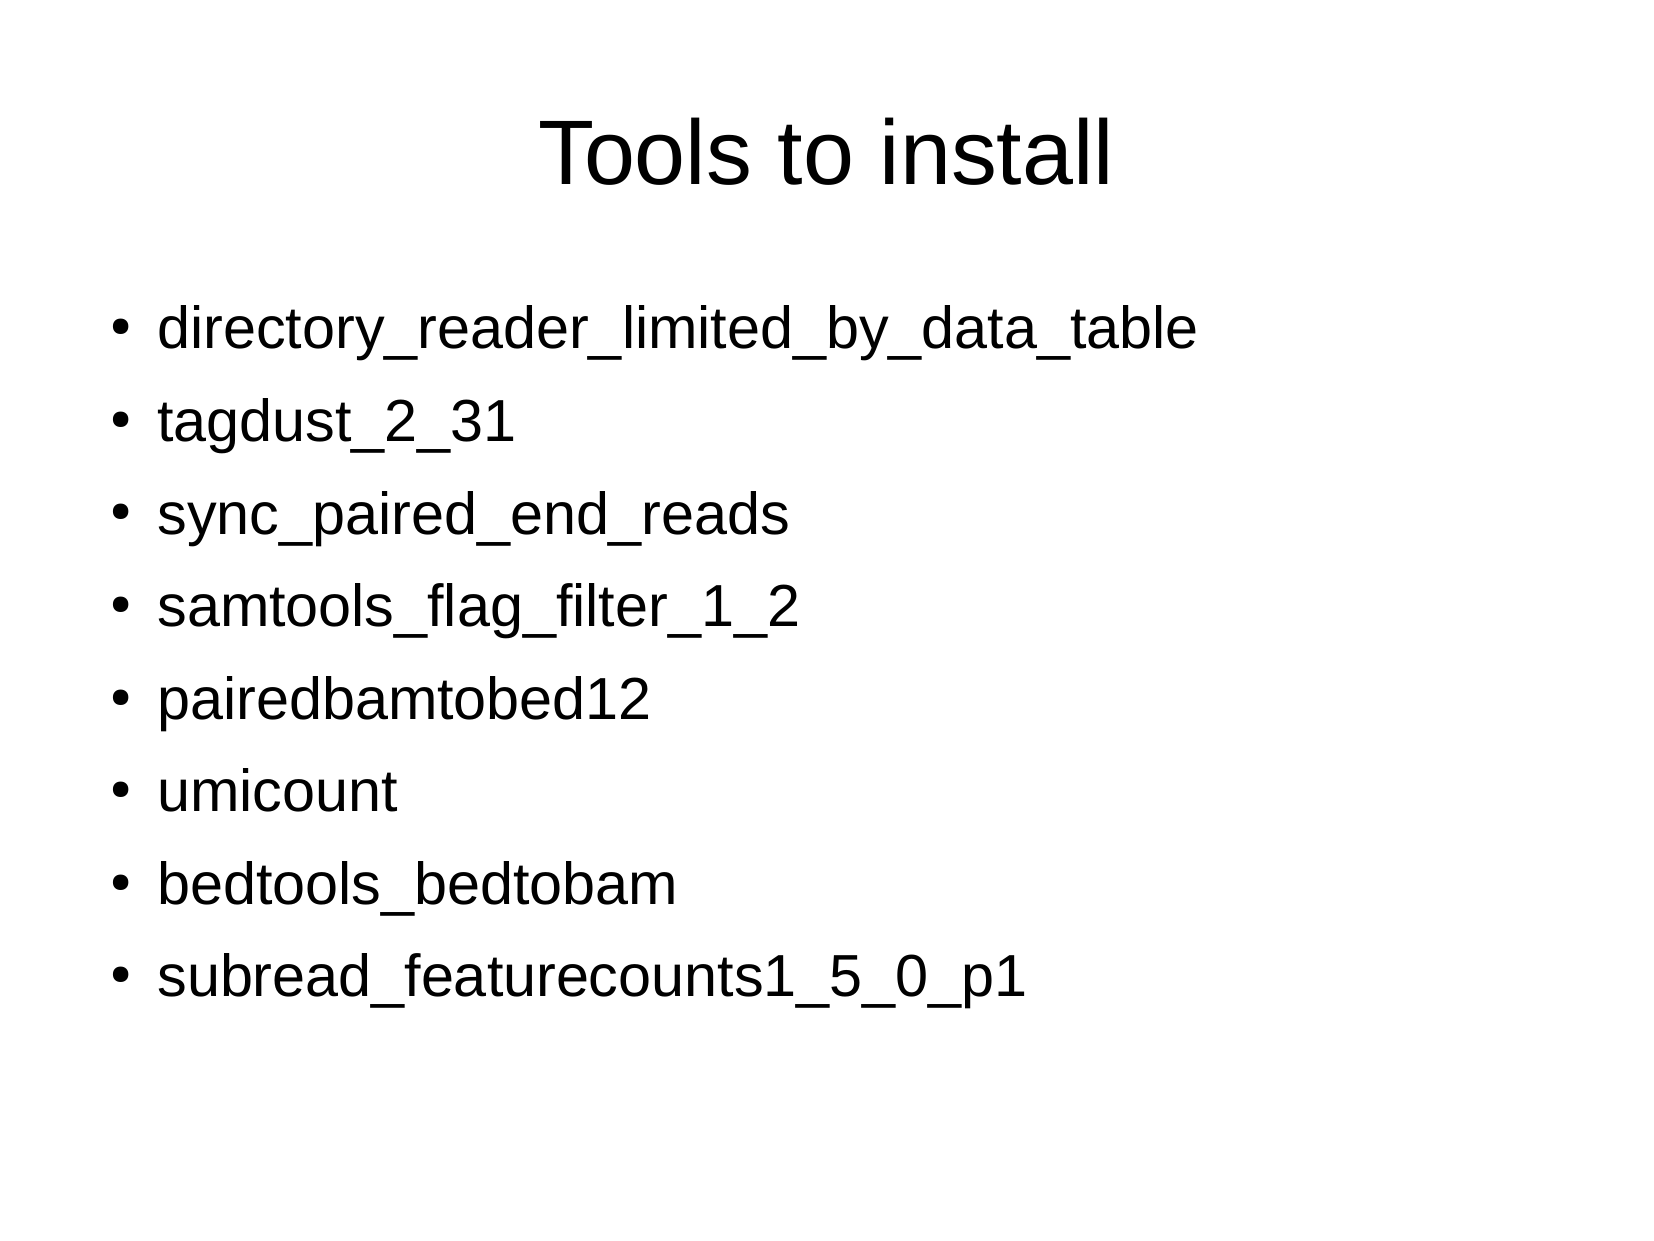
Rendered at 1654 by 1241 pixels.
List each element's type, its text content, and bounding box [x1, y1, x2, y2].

title Tools to install [82, 49, 1571, 257]
list directory_reader_limited_by_data_table tagdust_2_31 sync_paired_end_reads samtools_flag_filter_1_2 pairedbamtobed12 umicount bedtools_bedtobam subread_featurecounts1_5_0_p1 [94, 295, 1583, 1015]
